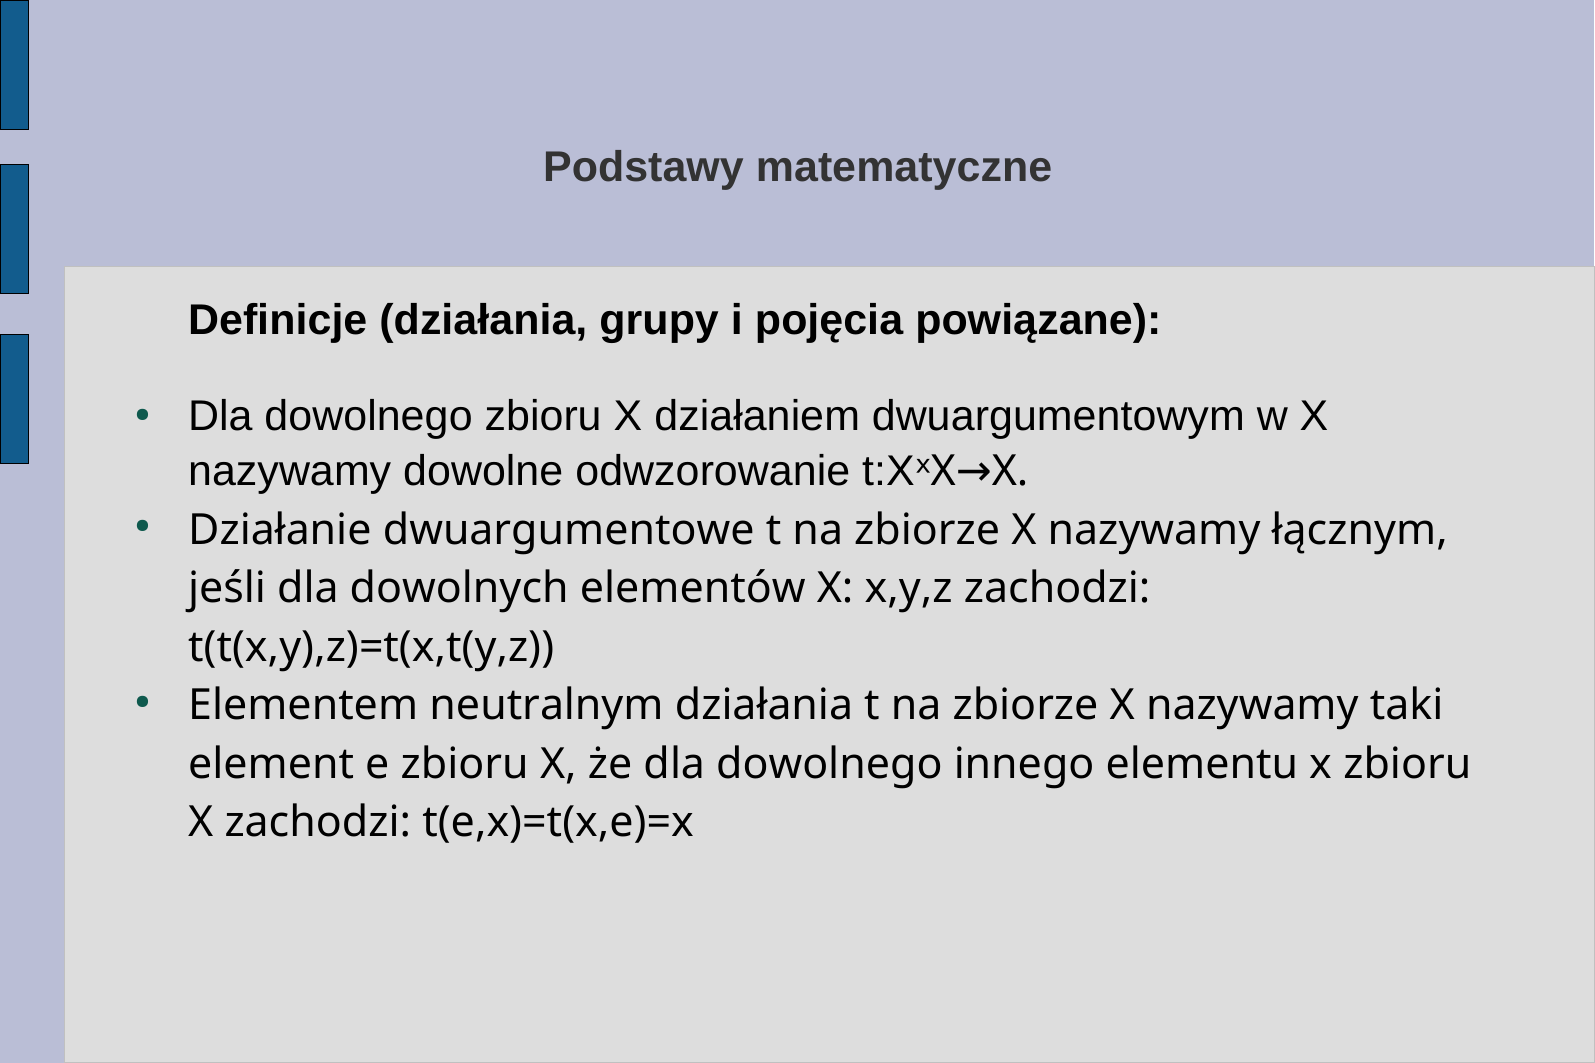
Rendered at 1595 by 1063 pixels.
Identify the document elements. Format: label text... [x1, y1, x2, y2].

title Podstawy matematyczne [117, 78, 1479, 256]
list Definicje (działania, grupy i pojęcia powiązane): Dla dowolnego zbioru X działaniem dwuargumentowym w X nazywamy dowolne odwzorowanie t:XˣX→X. Działanie dwuargumentowe t na zbiorze X nazywamy łącznym, jeśli dla dowolnych elementów X: x,y,z zachodzi: t(t(x,y),z)=t(x,t(y,z)) Elementem neutralnym działania t na zbiorze X nazywamy taki element e zbioru X, że dla dowolnego innego elementu x zbioru X zachodzi: t(e,x)=t(x,e)=x [117, 295, 1479, 966]
